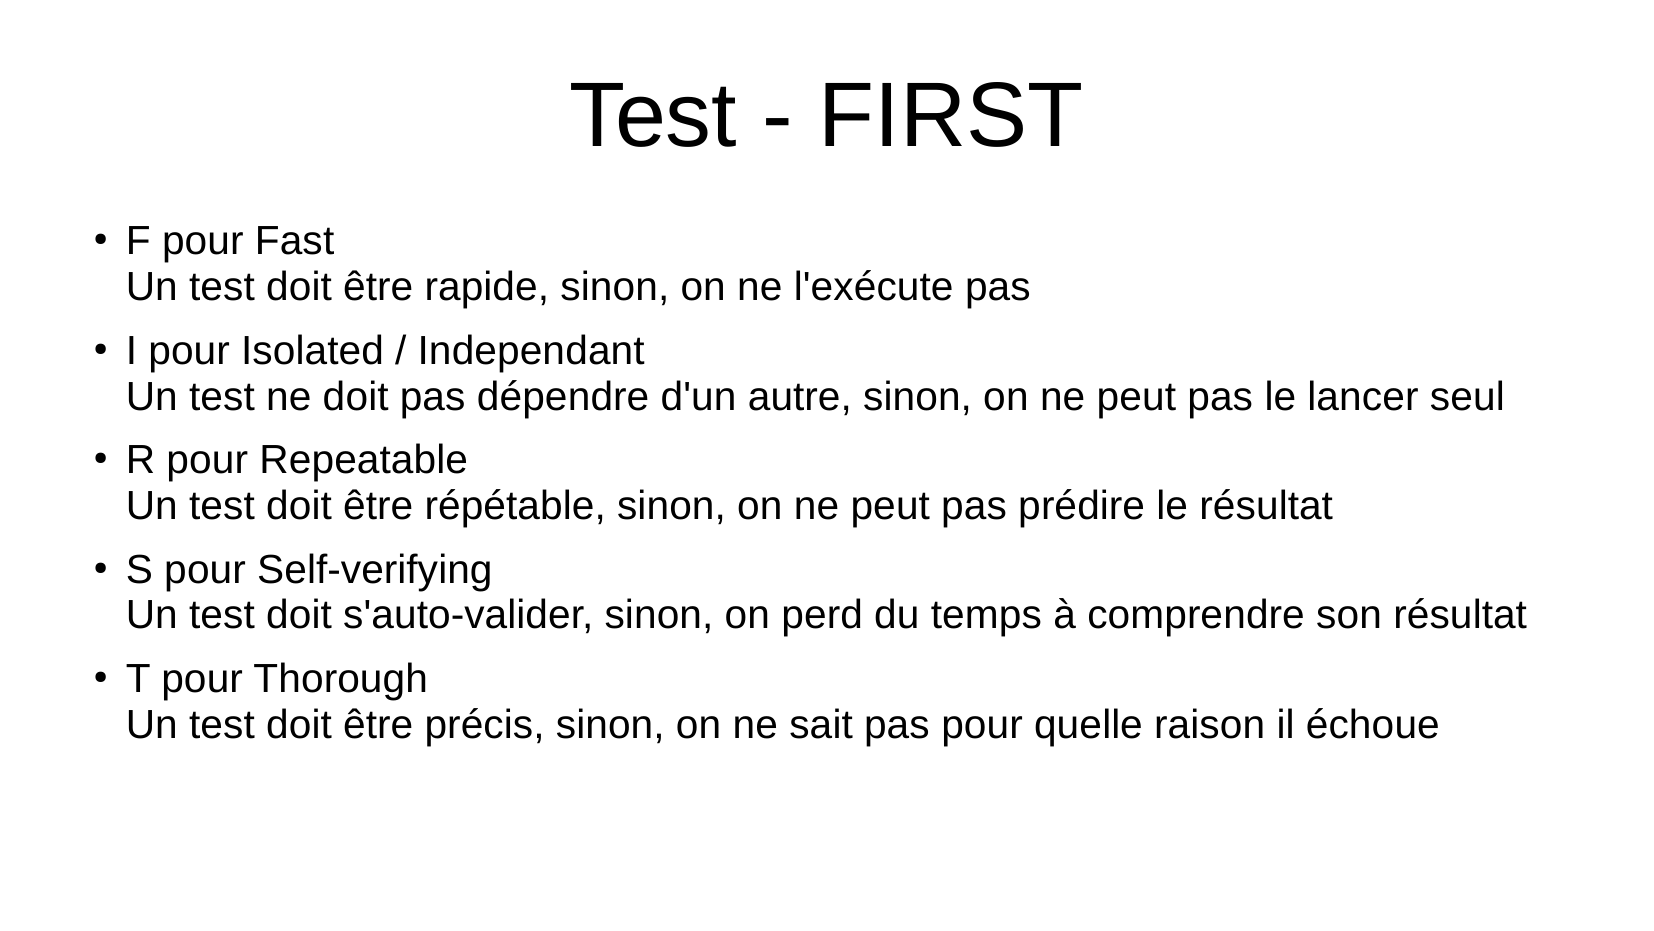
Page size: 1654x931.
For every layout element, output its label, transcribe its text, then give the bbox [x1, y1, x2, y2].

list F pour Fast Un test doit être rapide, sinon, on ne l'exécute pas I pour Isolated / Independant Un test ne doit pas dépendre d'un autre, sinon, on ne peut pas le lancer seul R pour Repeatable Un test doit être répétable, sinon, on ne peut pas prédire le résultat S pour Self-verifying Un test doit s'auto-valider, sinon, on perd du temps à comprendre son résultat T pour Thorough Un test doit être précis, sinon, on ne sait pas pour quelle raison il échoue [82, 217, 1571, 758]
title Test - FIRST [82, 37, 1571, 193]
